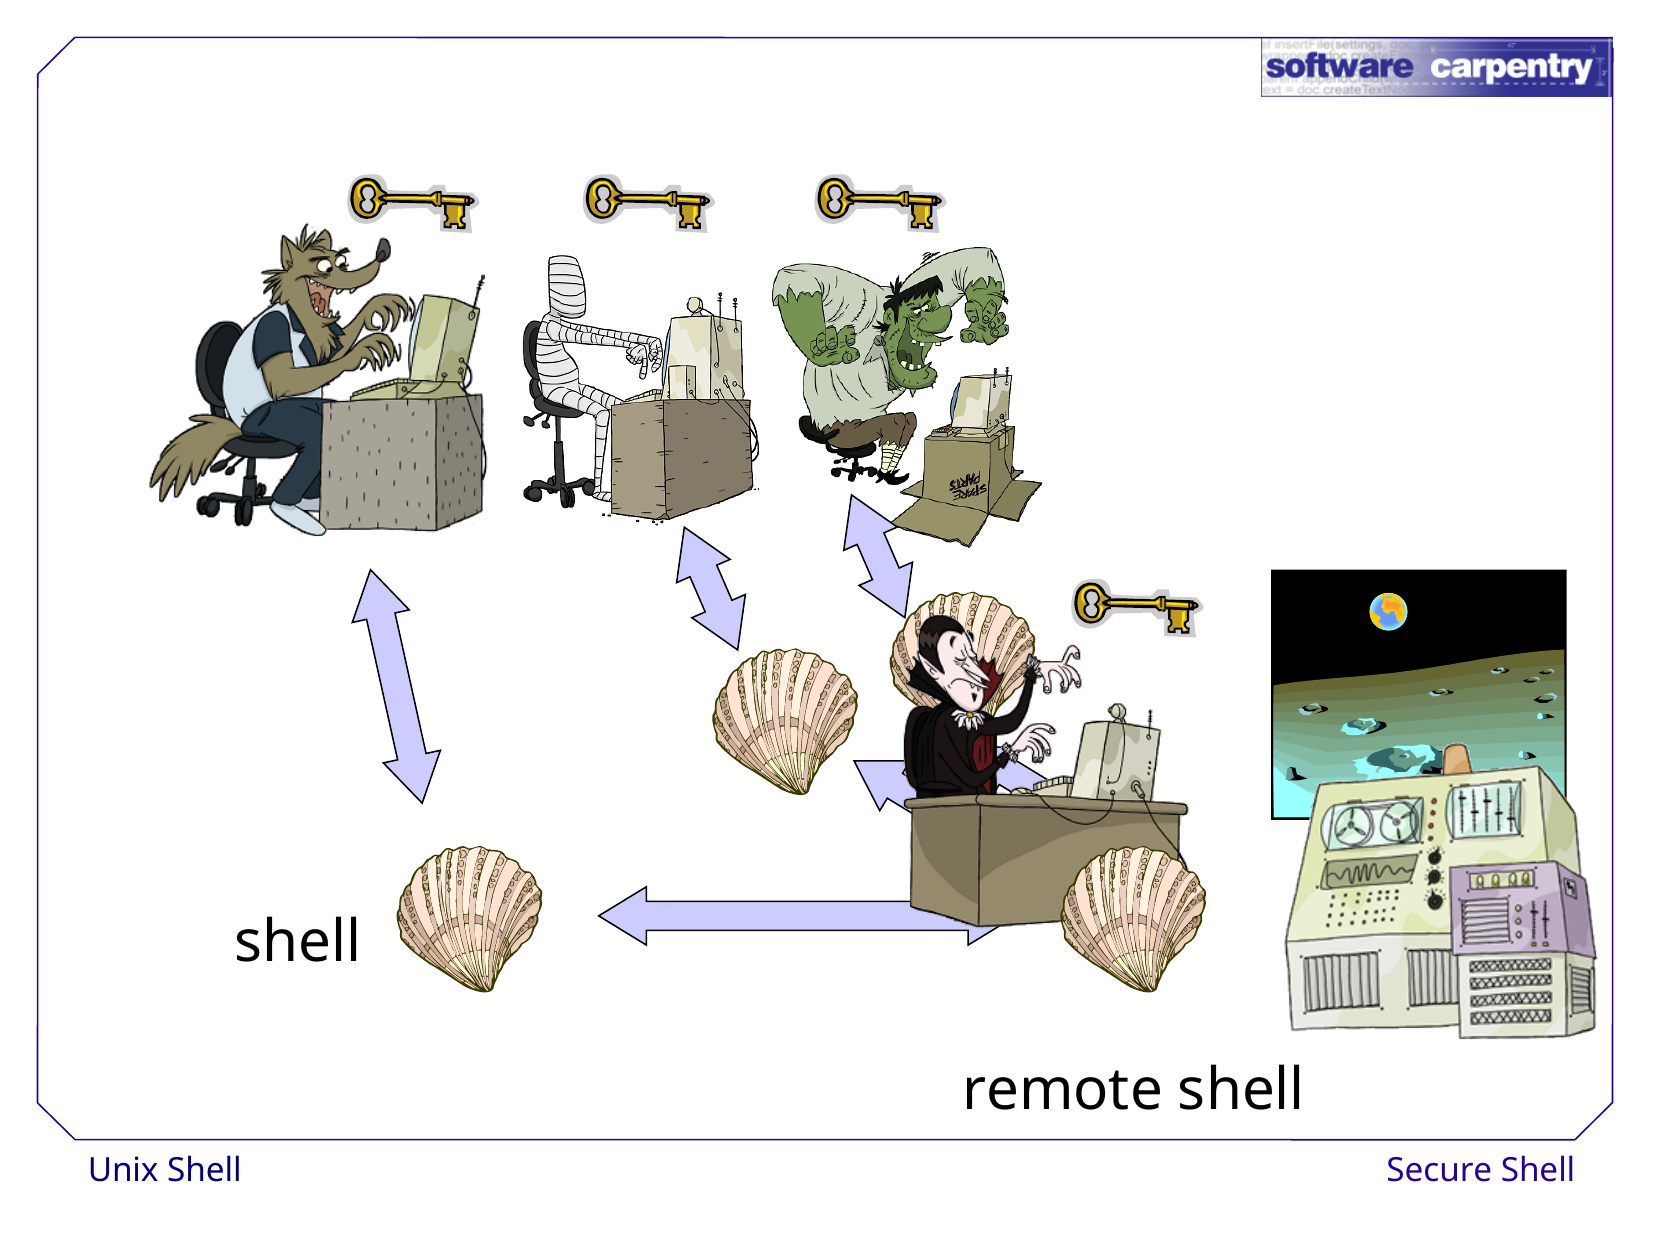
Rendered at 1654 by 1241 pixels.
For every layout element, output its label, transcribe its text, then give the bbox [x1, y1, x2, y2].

text_box shell [145, 860, 395, 981]
text_box remote shell [925, 1008, 1342, 1130]
picture [137, 172, 1060, 567]
text_box [676, 527, 746, 650]
picture [1250, 569, 1639, 1063]
picture [710, 646, 860, 800]
text_box [598, 886, 889, 946]
picture [395, 843, 545, 997]
text_box [843, 494, 913, 607]
text_box [854, 760, 889, 811]
picture [1261, 39, 1613, 97]
text_box [352, 569, 441, 804]
picture [888, 577, 1208, 997]
